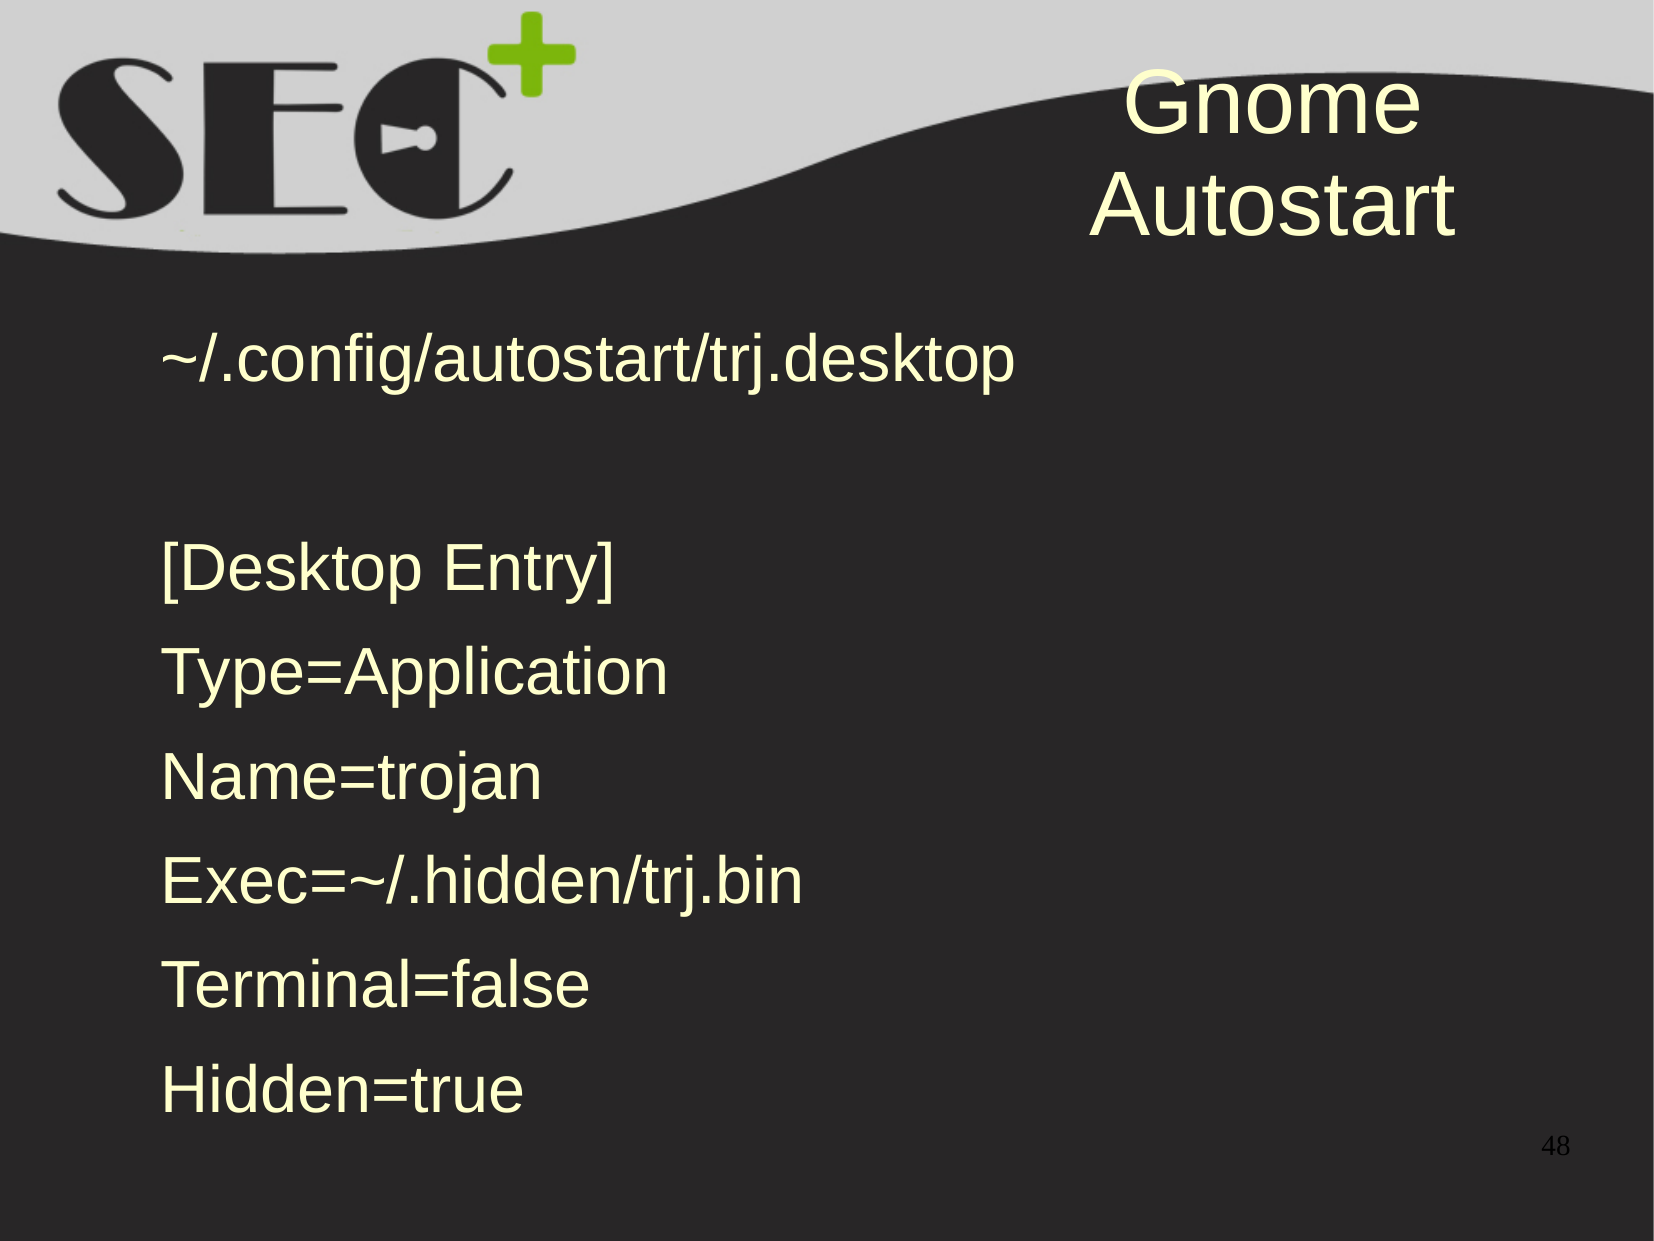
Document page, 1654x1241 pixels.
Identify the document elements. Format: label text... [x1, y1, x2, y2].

list ~/.config/autostart/trj.desktop [Desktop Entry] Type=Application Name=trojan Exec=~/.hidden/trj.bin Terminal=false Hidden=true [90, 321, 1579, 1141]
title Gnome Autostart [975, 49, 1571, 257]
picture [0, 0, 1654, 1241]
